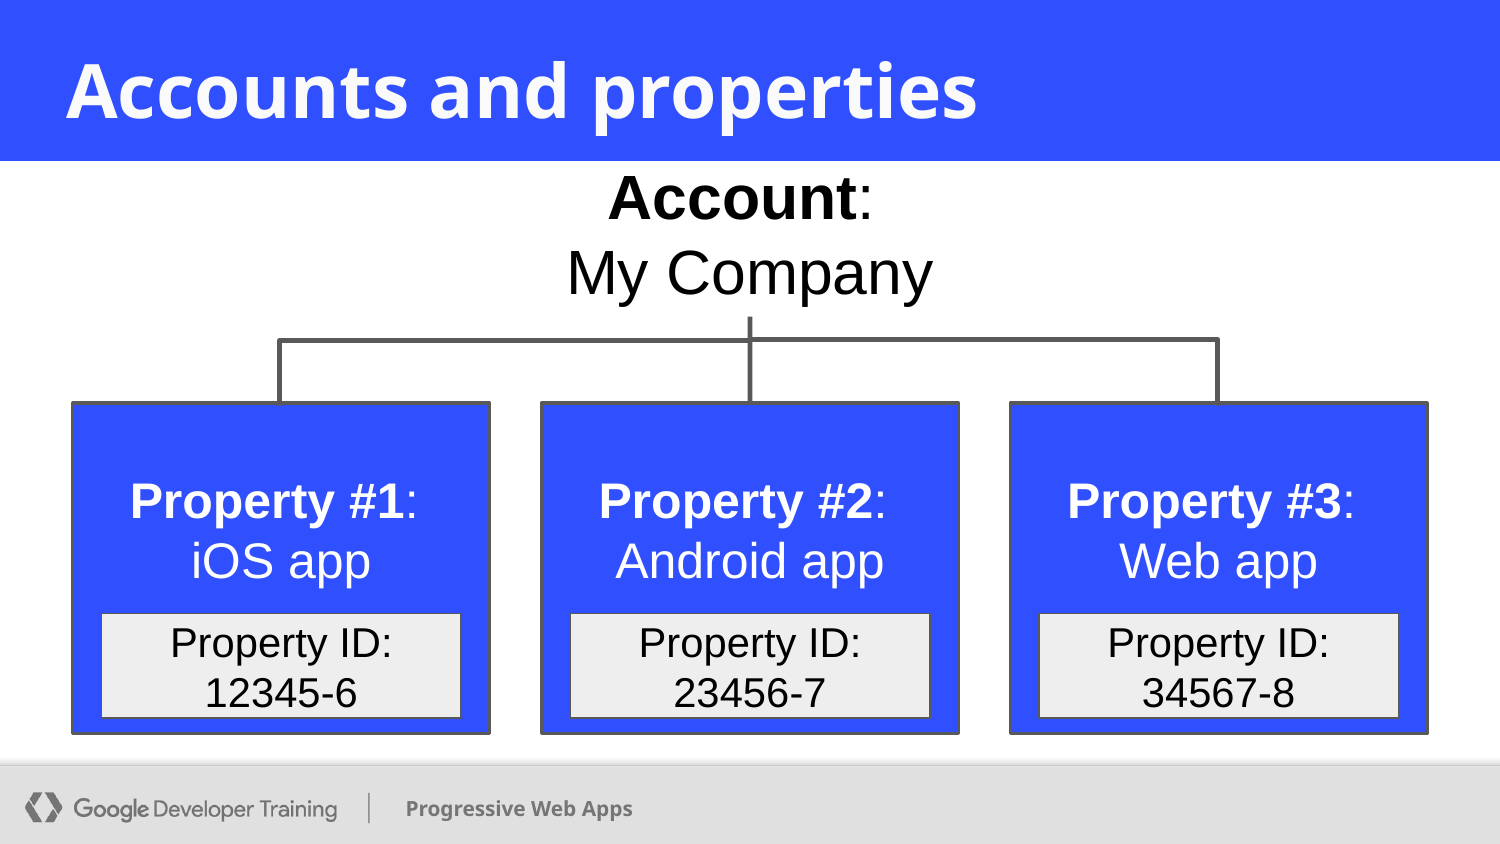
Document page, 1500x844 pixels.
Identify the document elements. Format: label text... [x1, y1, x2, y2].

text_box Property #1: iOS app [72, 402, 490, 734]
text_box Property #3: Web app [1010, 402, 1427, 734]
text_box Property ID: 12345-6 [101, 613, 462, 718]
text_box Property ID: 34567-8 [1038, 613, 1399, 718]
title Accounts and properties [51, 28, 1449, 122]
picture [0, 161, 1500, 844]
text_box Account: My Company [264, 141, 1236, 317]
text_box Property ID: 23456-7 [570, 613, 930, 718]
text_box Property #2: Android app [541, 402, 959, 734]
